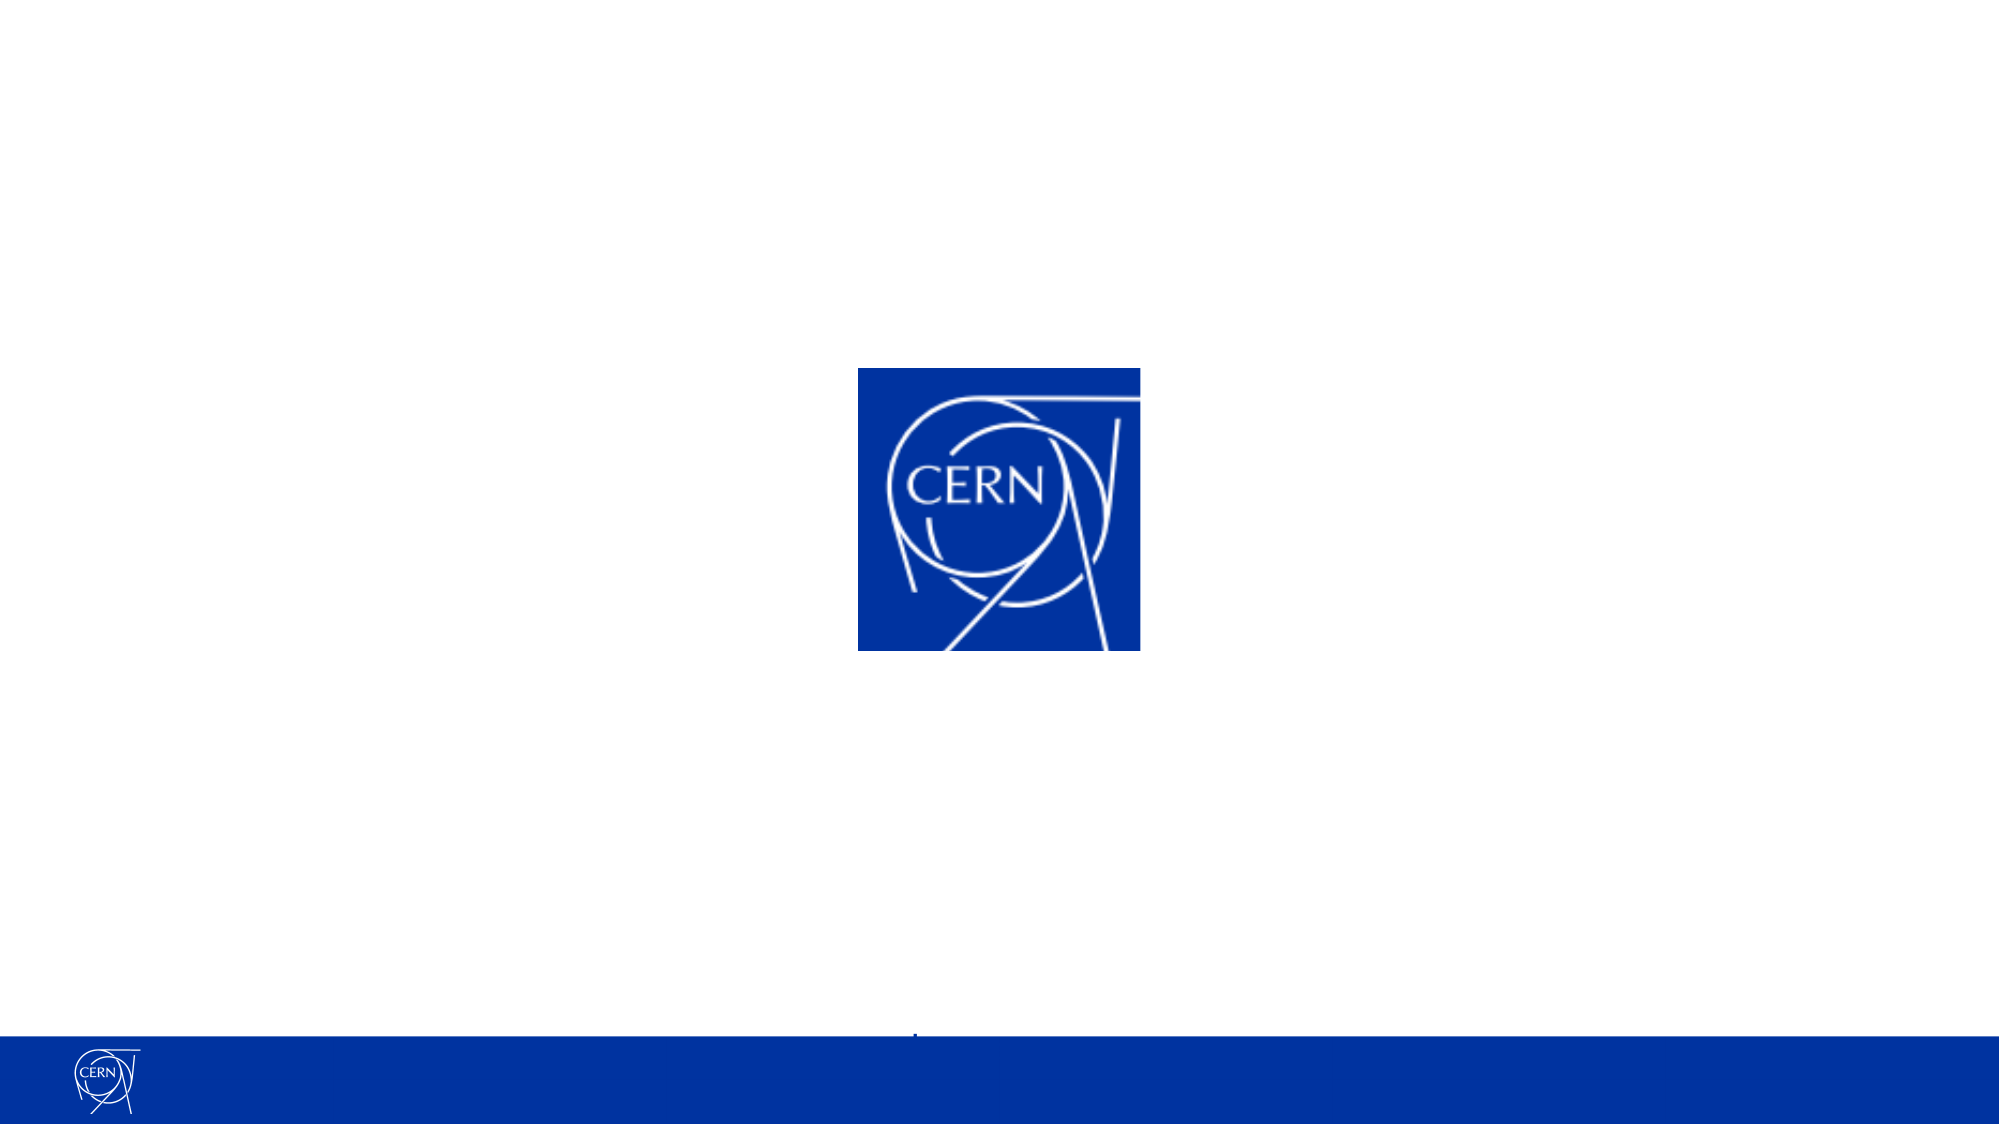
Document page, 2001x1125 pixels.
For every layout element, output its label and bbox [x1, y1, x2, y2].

picture [0, 1036, 1999, 1124]
